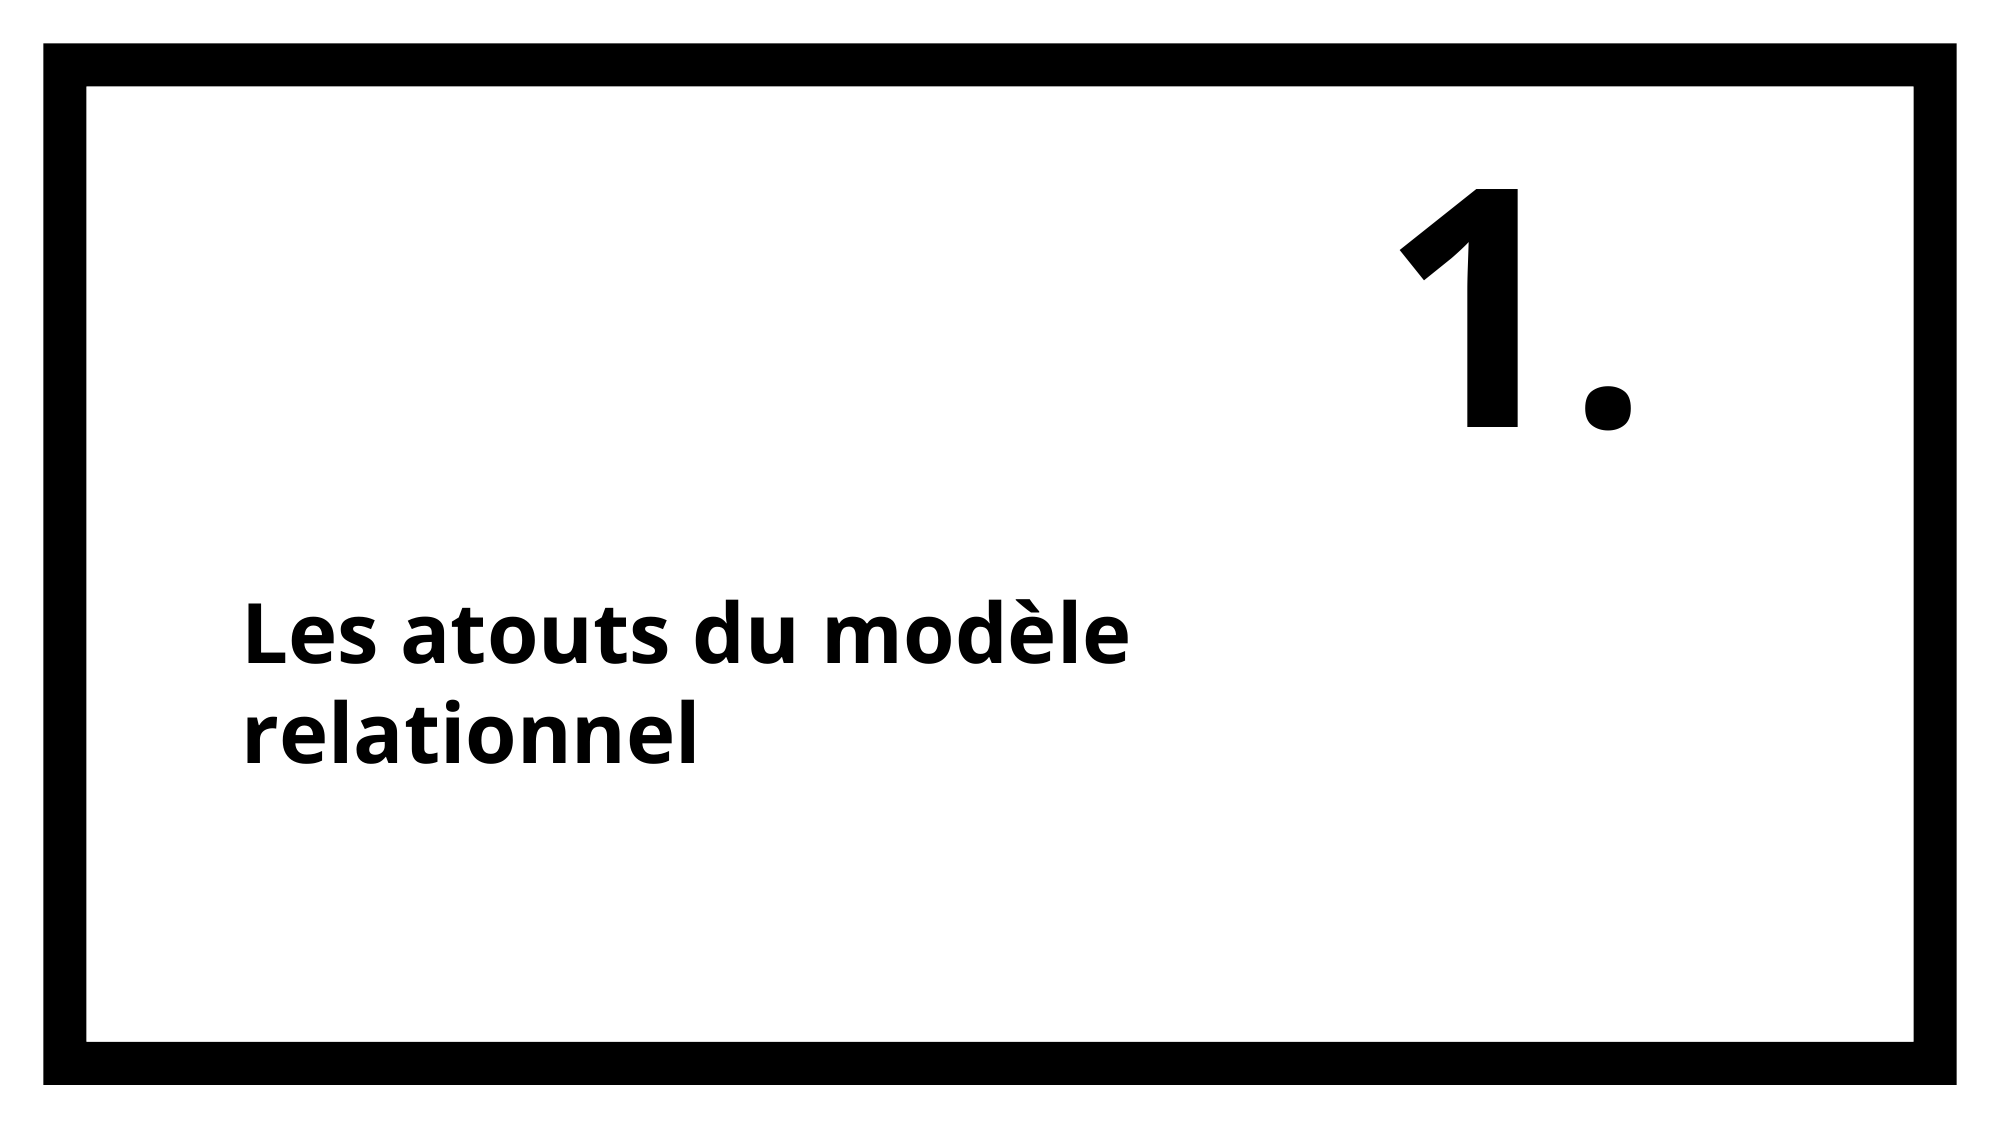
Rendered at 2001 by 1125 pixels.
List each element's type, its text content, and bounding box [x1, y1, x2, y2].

title Les atouts du modèle relationnel [221, 546, 1305, 801]
text_box 1. [1360, 73, 1849, 497]
